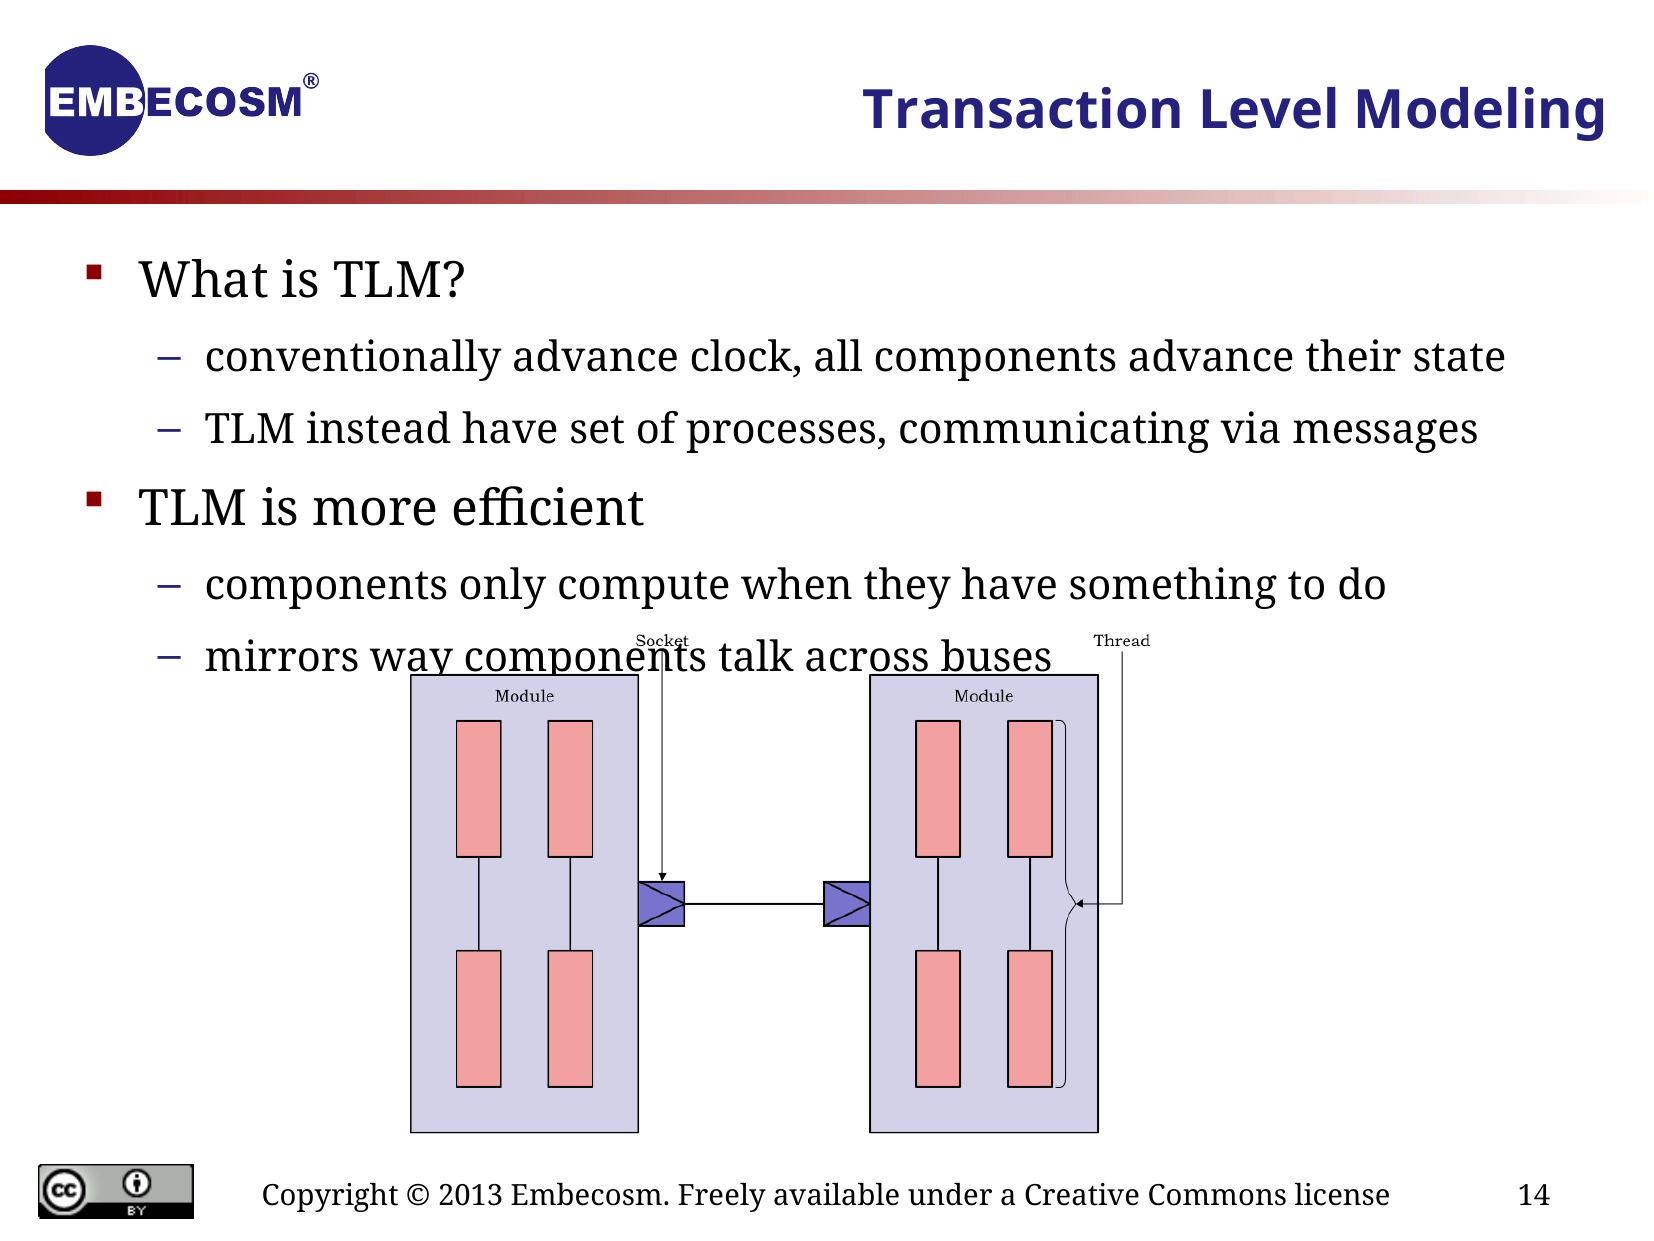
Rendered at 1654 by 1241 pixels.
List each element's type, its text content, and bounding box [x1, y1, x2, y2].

picture [38, 1164, 194, 1219]
list What is TLM? conventionally advance clock, all components advance their state TLM instead have set of processes, communicating via messages TLM is more efficient components only compute when they have something to do mirrors way components talk across buses [82, 243, 1572, 1108]
picture [45, 45, 319, 156]
picture [366, 633, 1193, 1134]
picture [0, 190, 1654, 204]
title Transaction Level Modeling [475, 25, 1609, 189]
